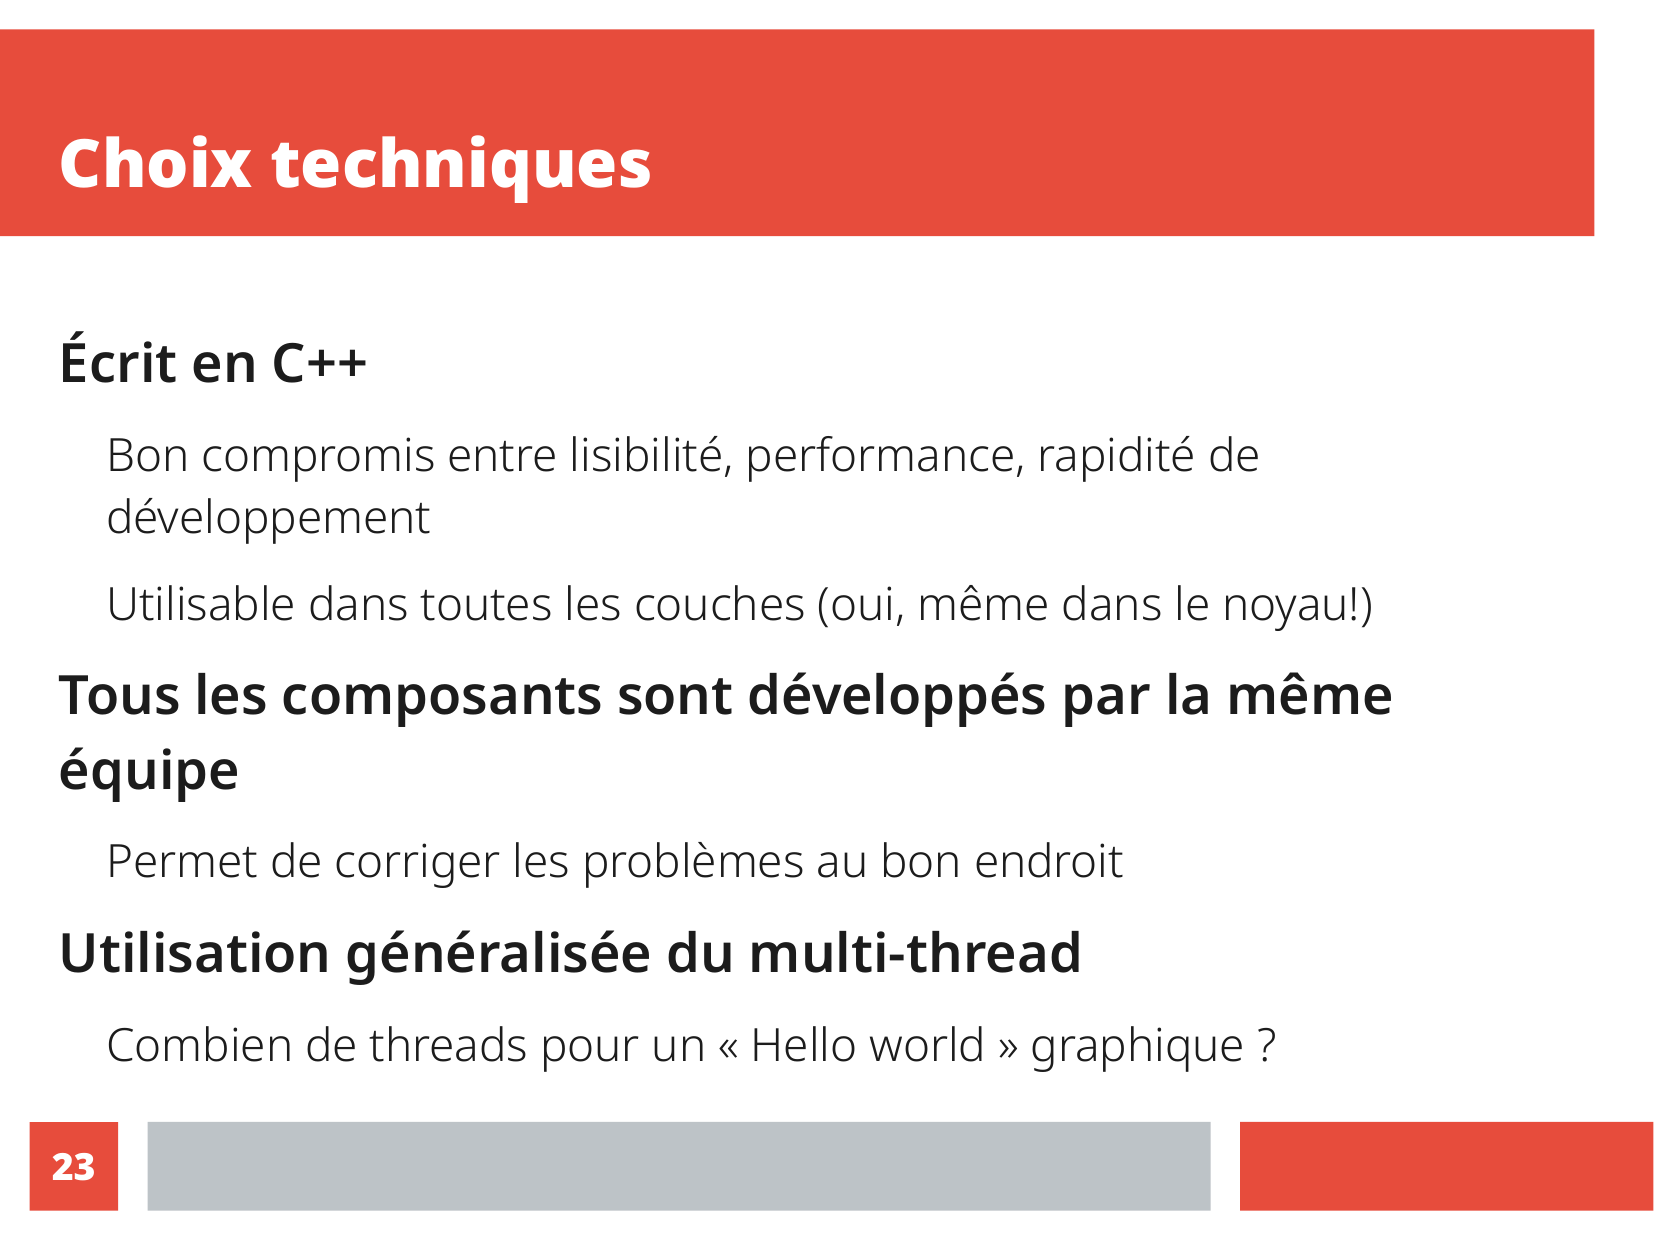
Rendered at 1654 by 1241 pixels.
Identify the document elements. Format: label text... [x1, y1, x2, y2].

title Choix techniques [59, 59, 1595, 207]
list Écrit en C++ Bon compromis entre lisibilité, performance, rapidité de développement Utilisable dans toutes les couches (oui, même dans le noyau!) Tous les composants sont développés par la même équipe Permet de corriger les problèmes au bon endroit Utilisation généralisée du multi-thread Combien de threads pour un « Hello world » graphique ? [59, 324, 1565, 1093]
